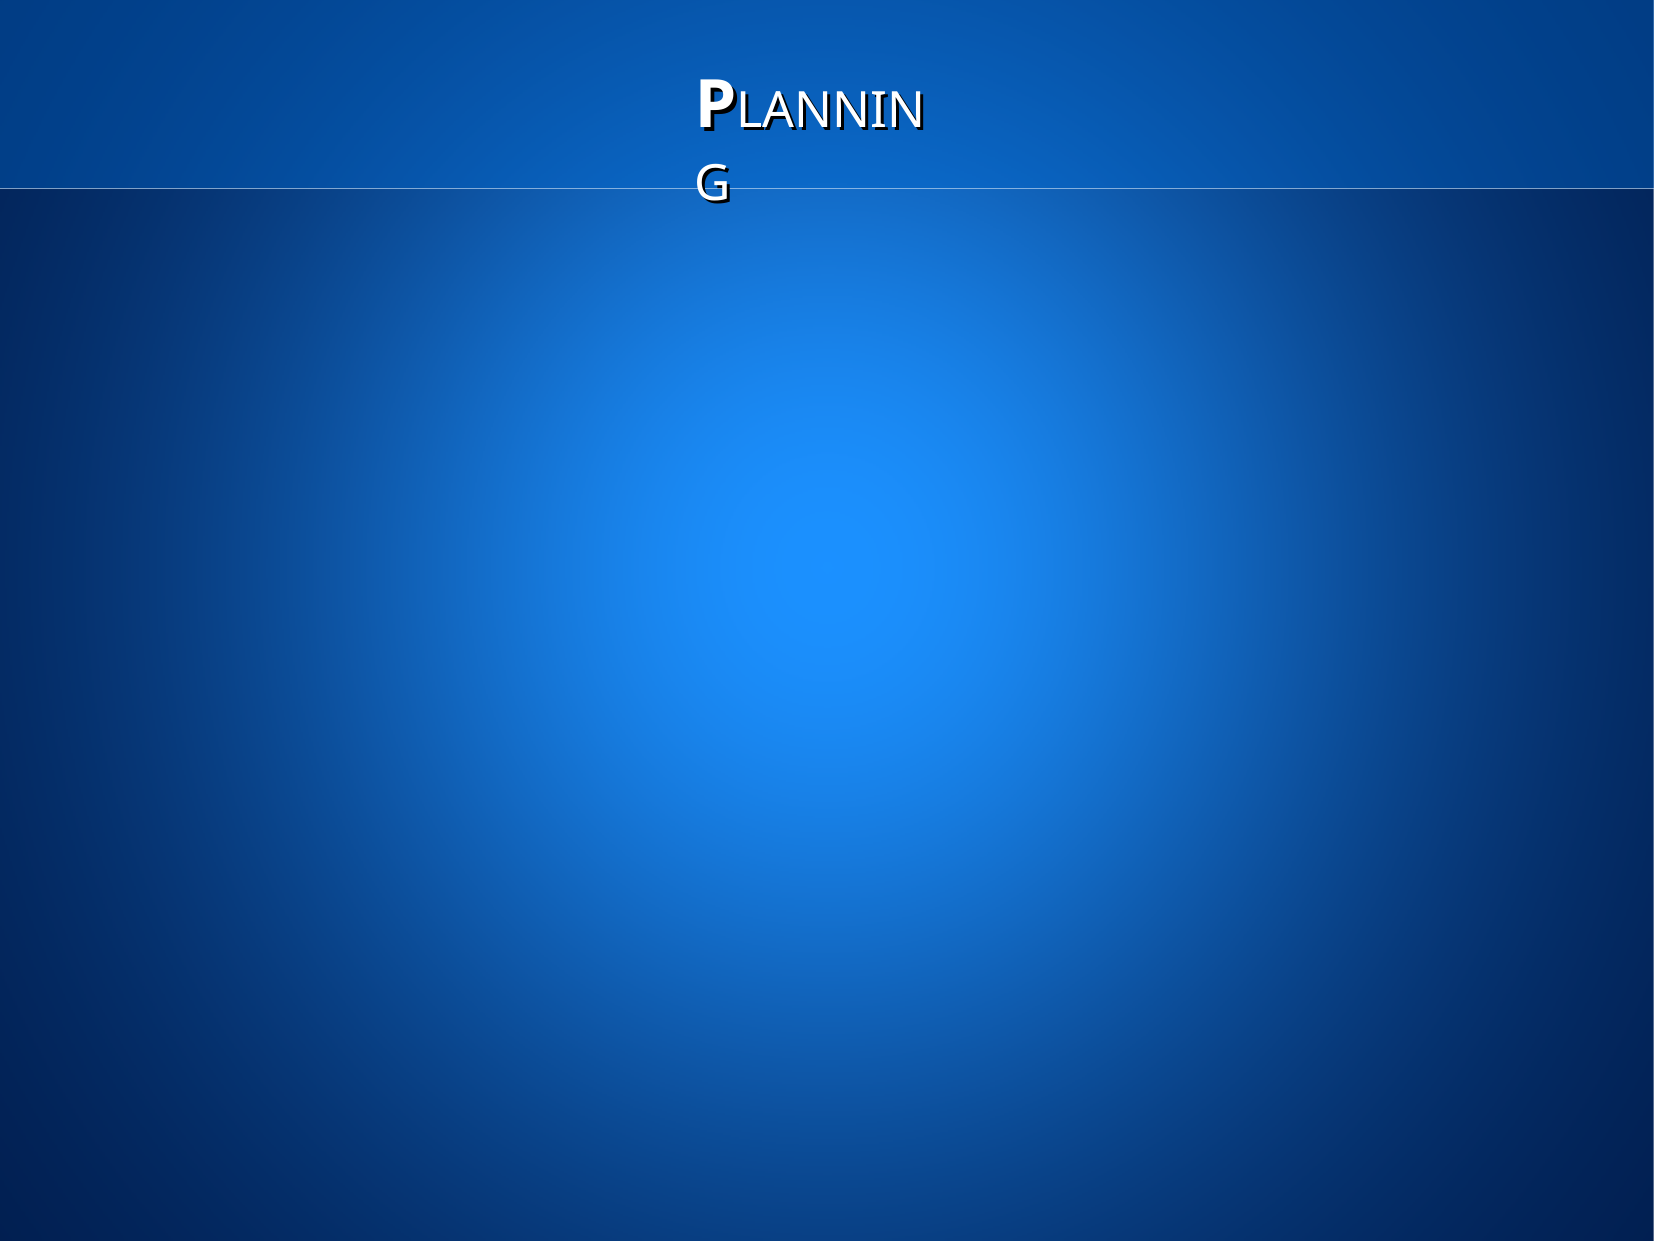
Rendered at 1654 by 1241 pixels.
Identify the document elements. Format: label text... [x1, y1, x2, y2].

picture [705, 189, 722, 197]
text_box PLANNING [679, 48, 974, 139]
picture [0, 189, 1654, 1241]
text_box [0, 0, 1654, 189]
